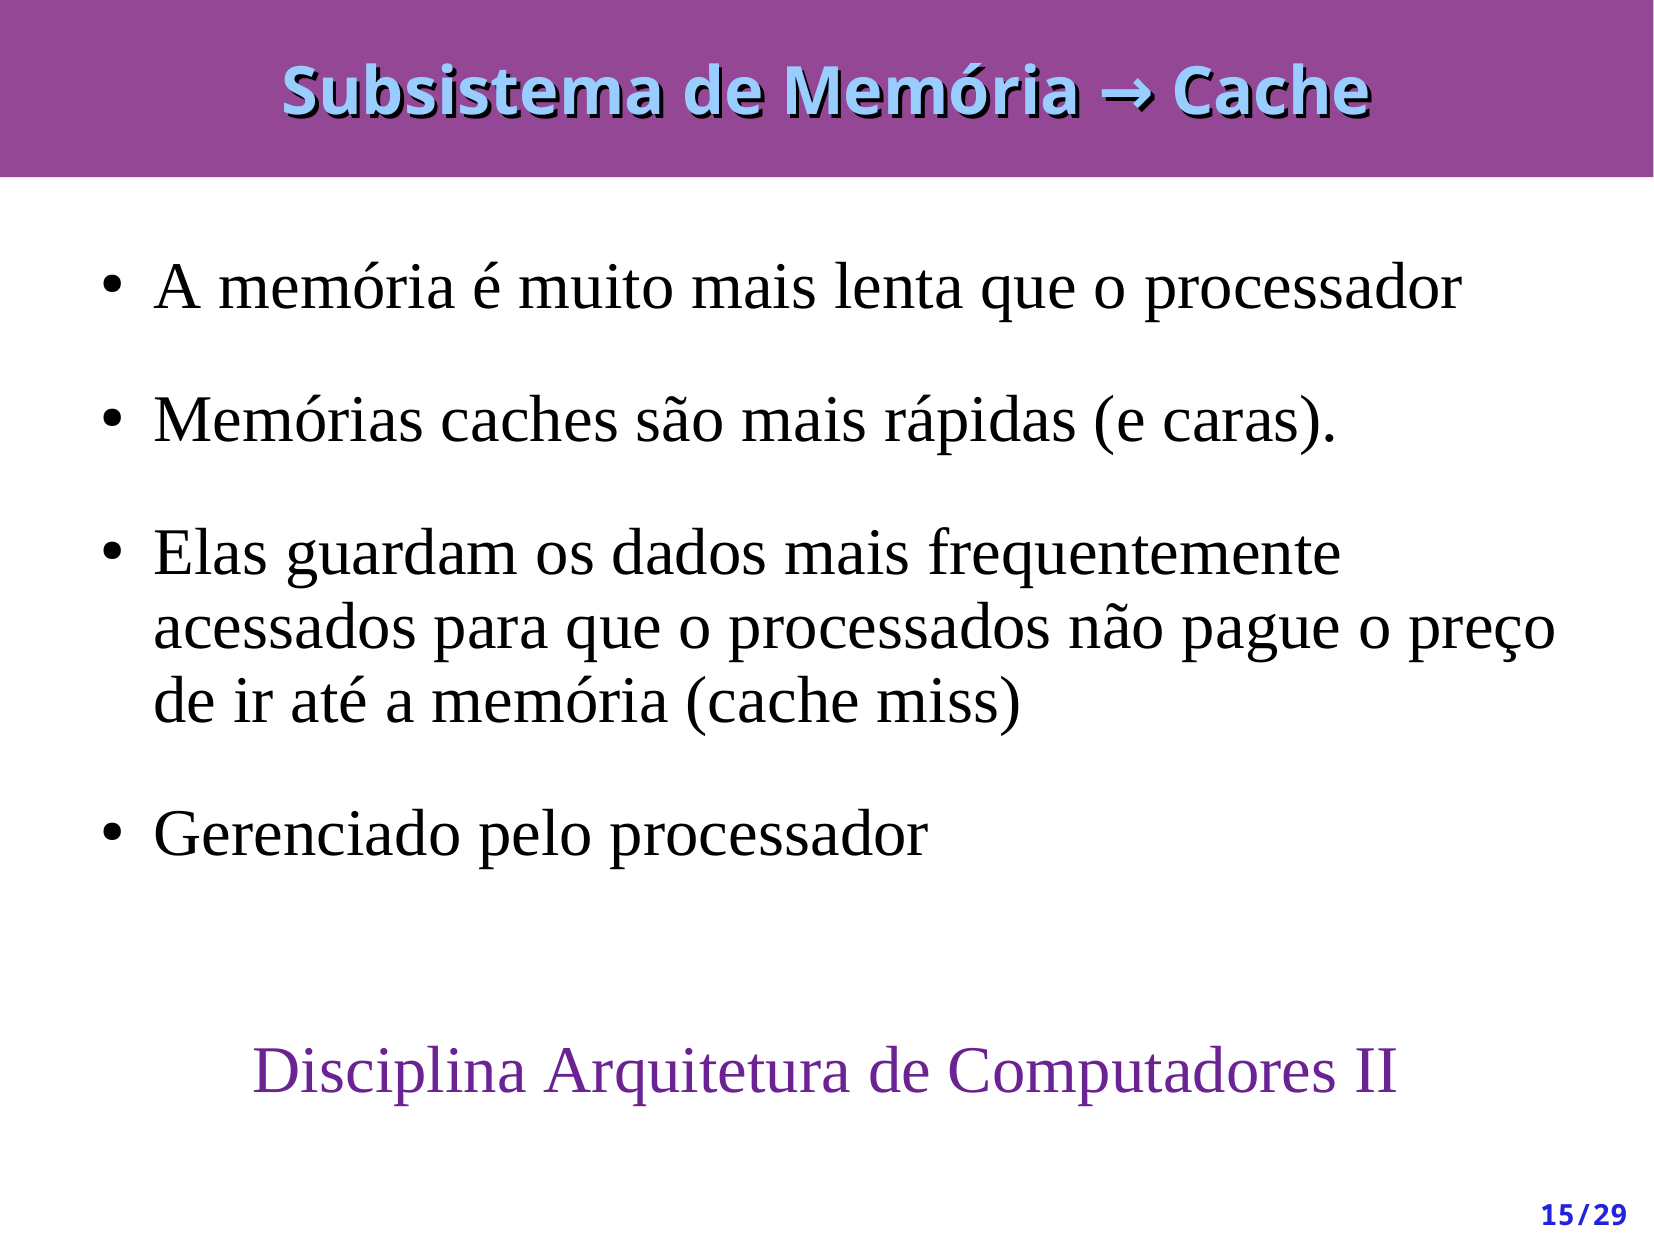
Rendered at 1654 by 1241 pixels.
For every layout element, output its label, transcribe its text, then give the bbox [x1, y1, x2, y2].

title Subsistema de Memória → Cache [0, 0, 1654, 178]
list A memória é muito mais lenta que o processador Memórias caches são mais rápidas (e caras). Elas guardam os dados mais frequentemente acessados para que o processados não pague o preço de ir até a memória (cache miss) Gerenciado pelo processador Disciplina Arquitetura de Computadores II [82, 248, 1571, 1108]
